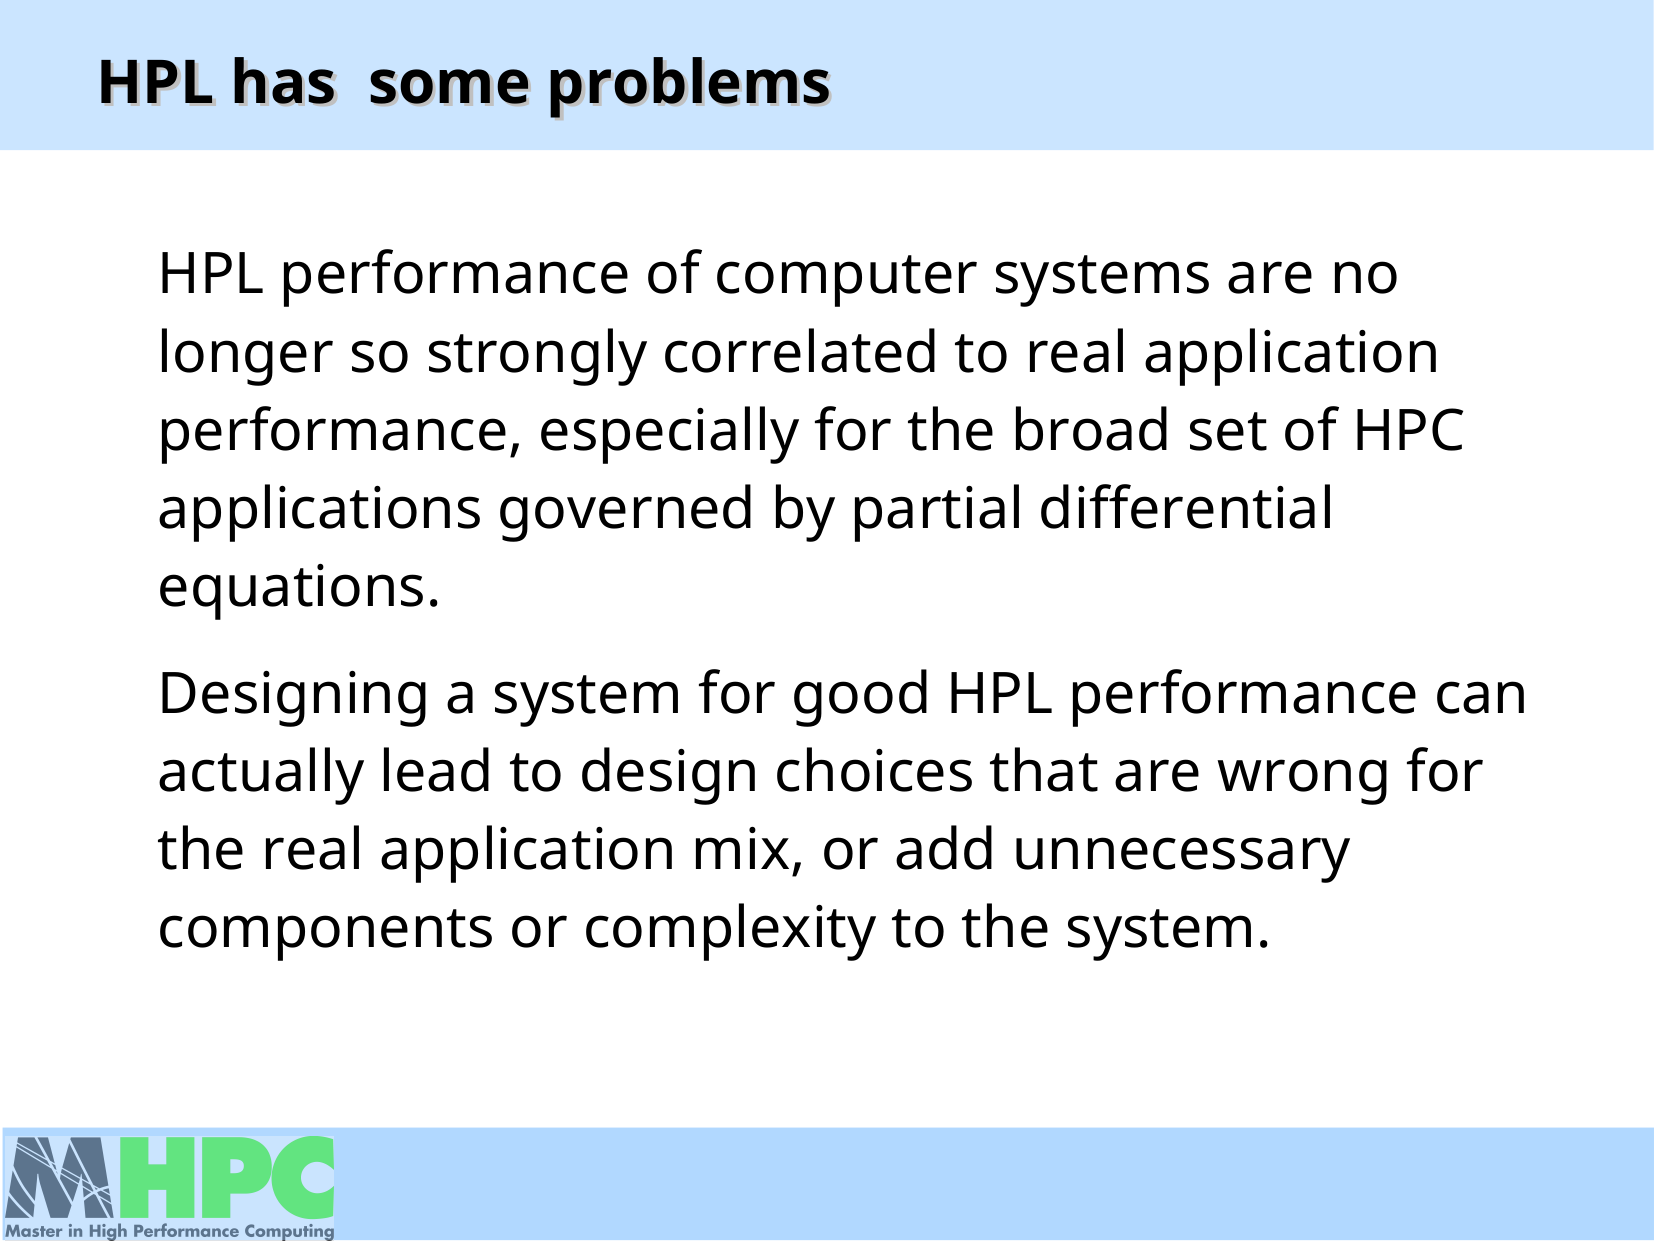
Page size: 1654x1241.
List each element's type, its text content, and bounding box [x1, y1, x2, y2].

title HPL has some problems [75, 0, 1421, 184]
list HPL performance of computer systems are no longer so strongly correlated to real application performance, especially for the broad set of HPC applications governed by partial differential equations. Designing a system for good HPL performance can actually lead to design choices that are wrong for the real application mix, or add unnecessary components or complexity to the system. [62, 232, 1576, 976]
